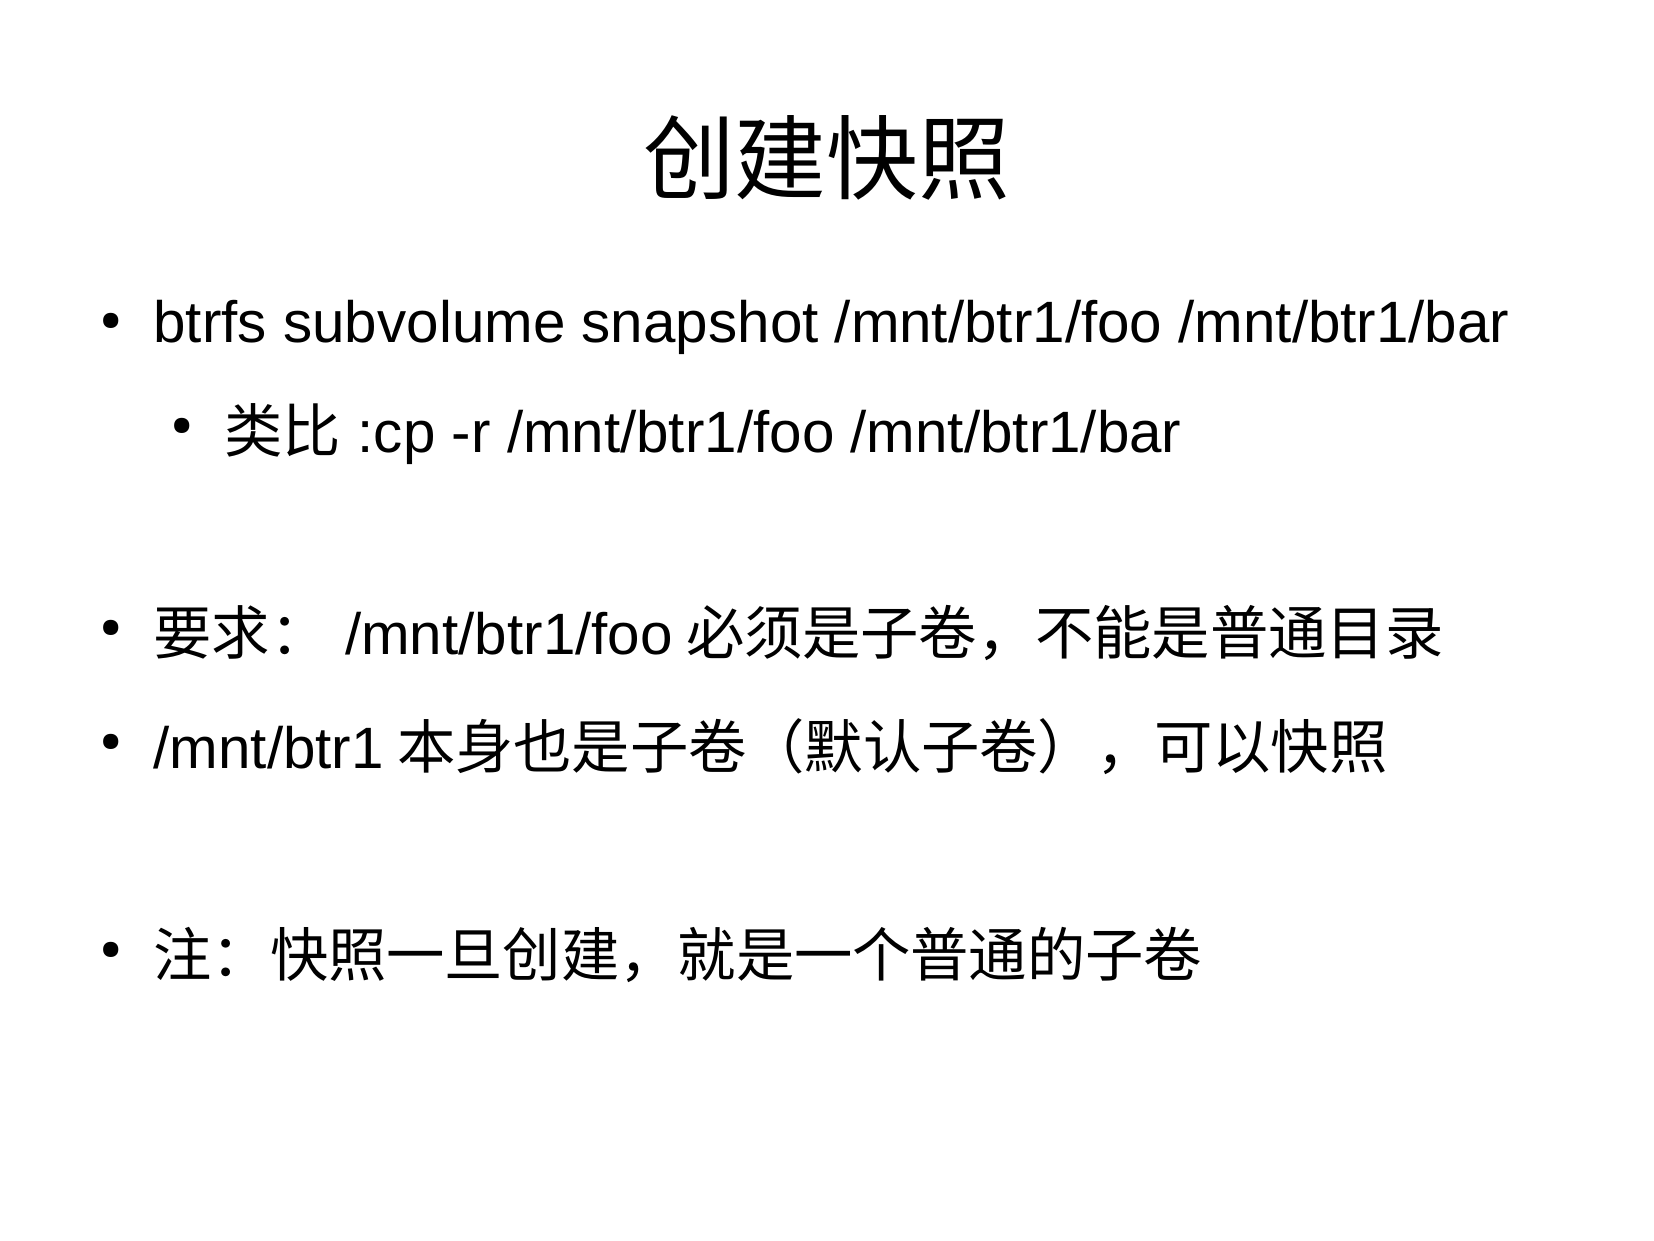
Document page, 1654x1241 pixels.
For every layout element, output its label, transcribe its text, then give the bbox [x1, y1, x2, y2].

list btrfs subvolume snapshot /mnt/btr1/foo /mnt/btr1/bar 类比:cp -r /mnt/btr1/foo /mnt/btr1/bar 要求：/mnt/btr1/foo必须是子卷，不能是普通目录 /mnt/btr1本身也是子卷（默认子卷），可以快照 注：快照一旦创建，就是一个普通的子卷 [82, 290, 1571, 1094]
title 创建快照 [82, 49, 1571, 257]
